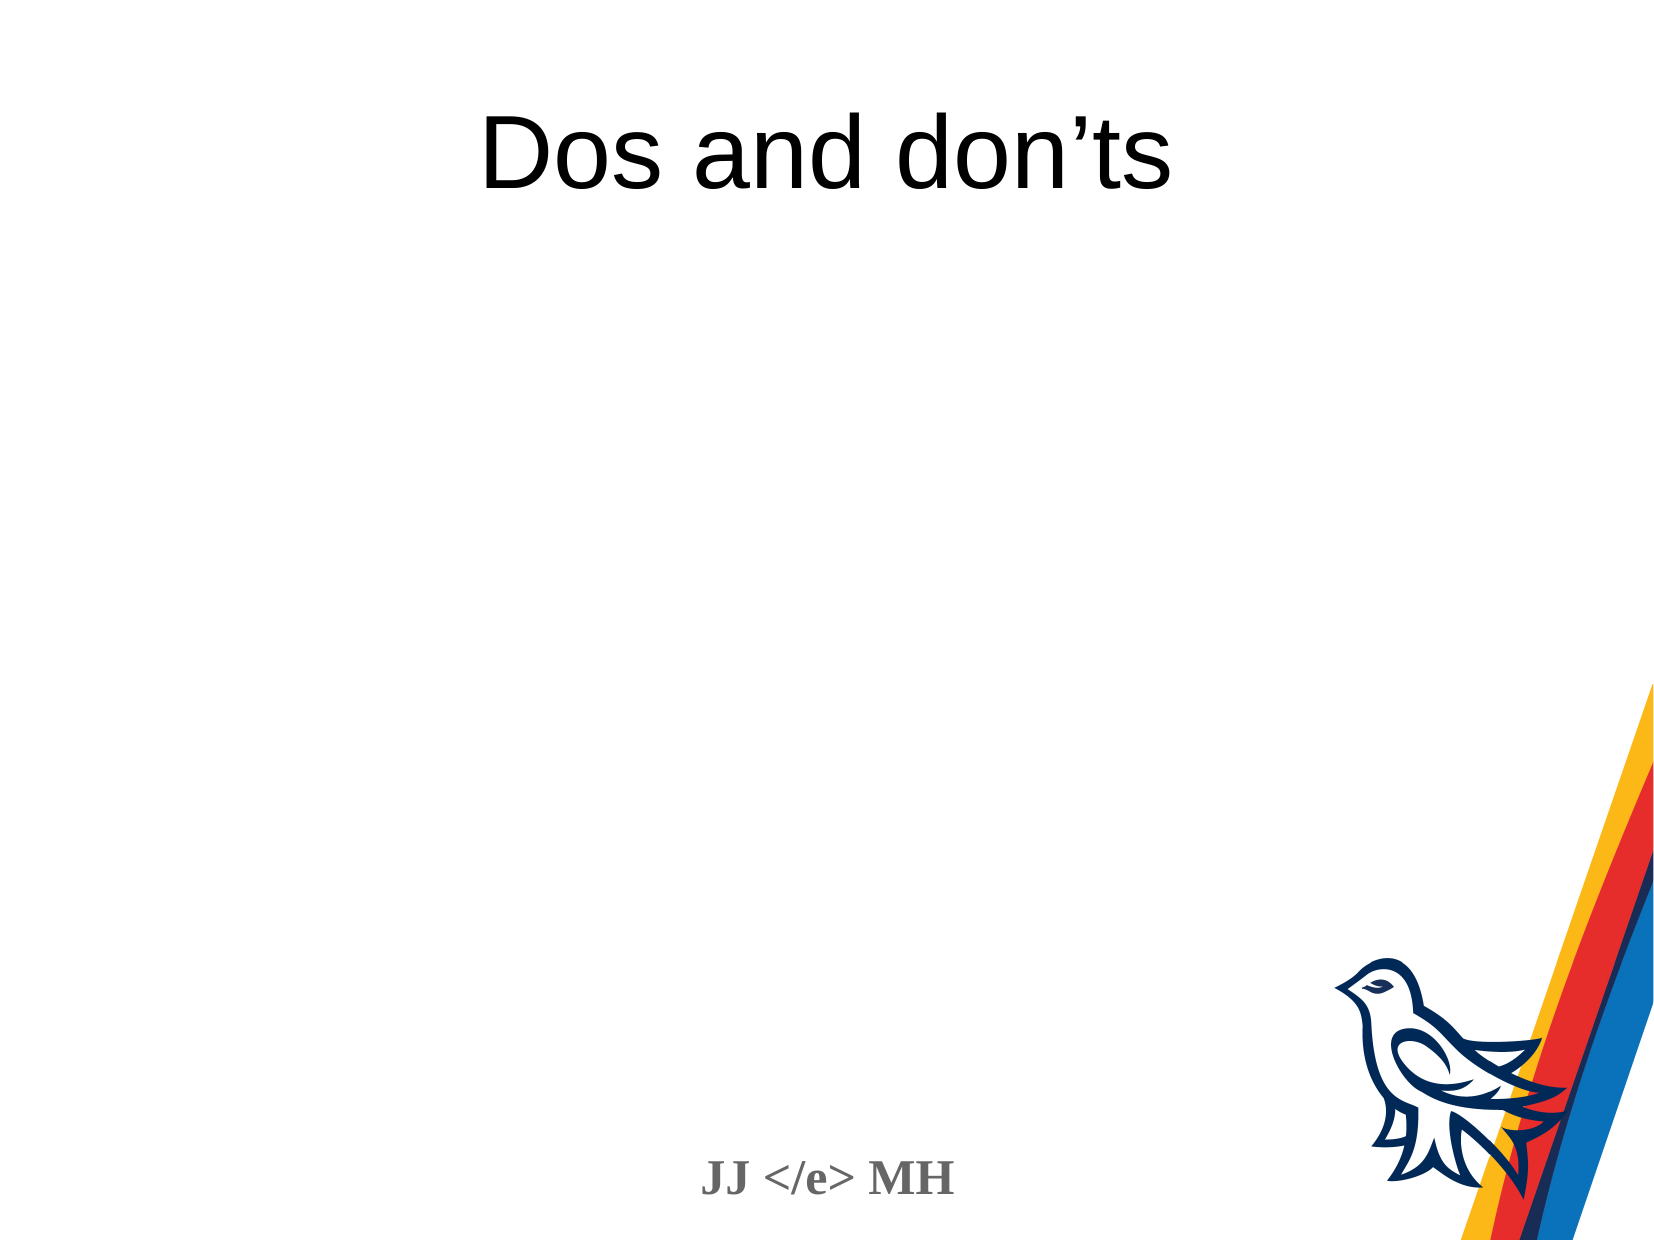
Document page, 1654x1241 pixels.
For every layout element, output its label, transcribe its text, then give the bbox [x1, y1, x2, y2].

picture [1324, 684, 1654, 1240]
title Dos and don’ts [82, 49, 1571, 257]
